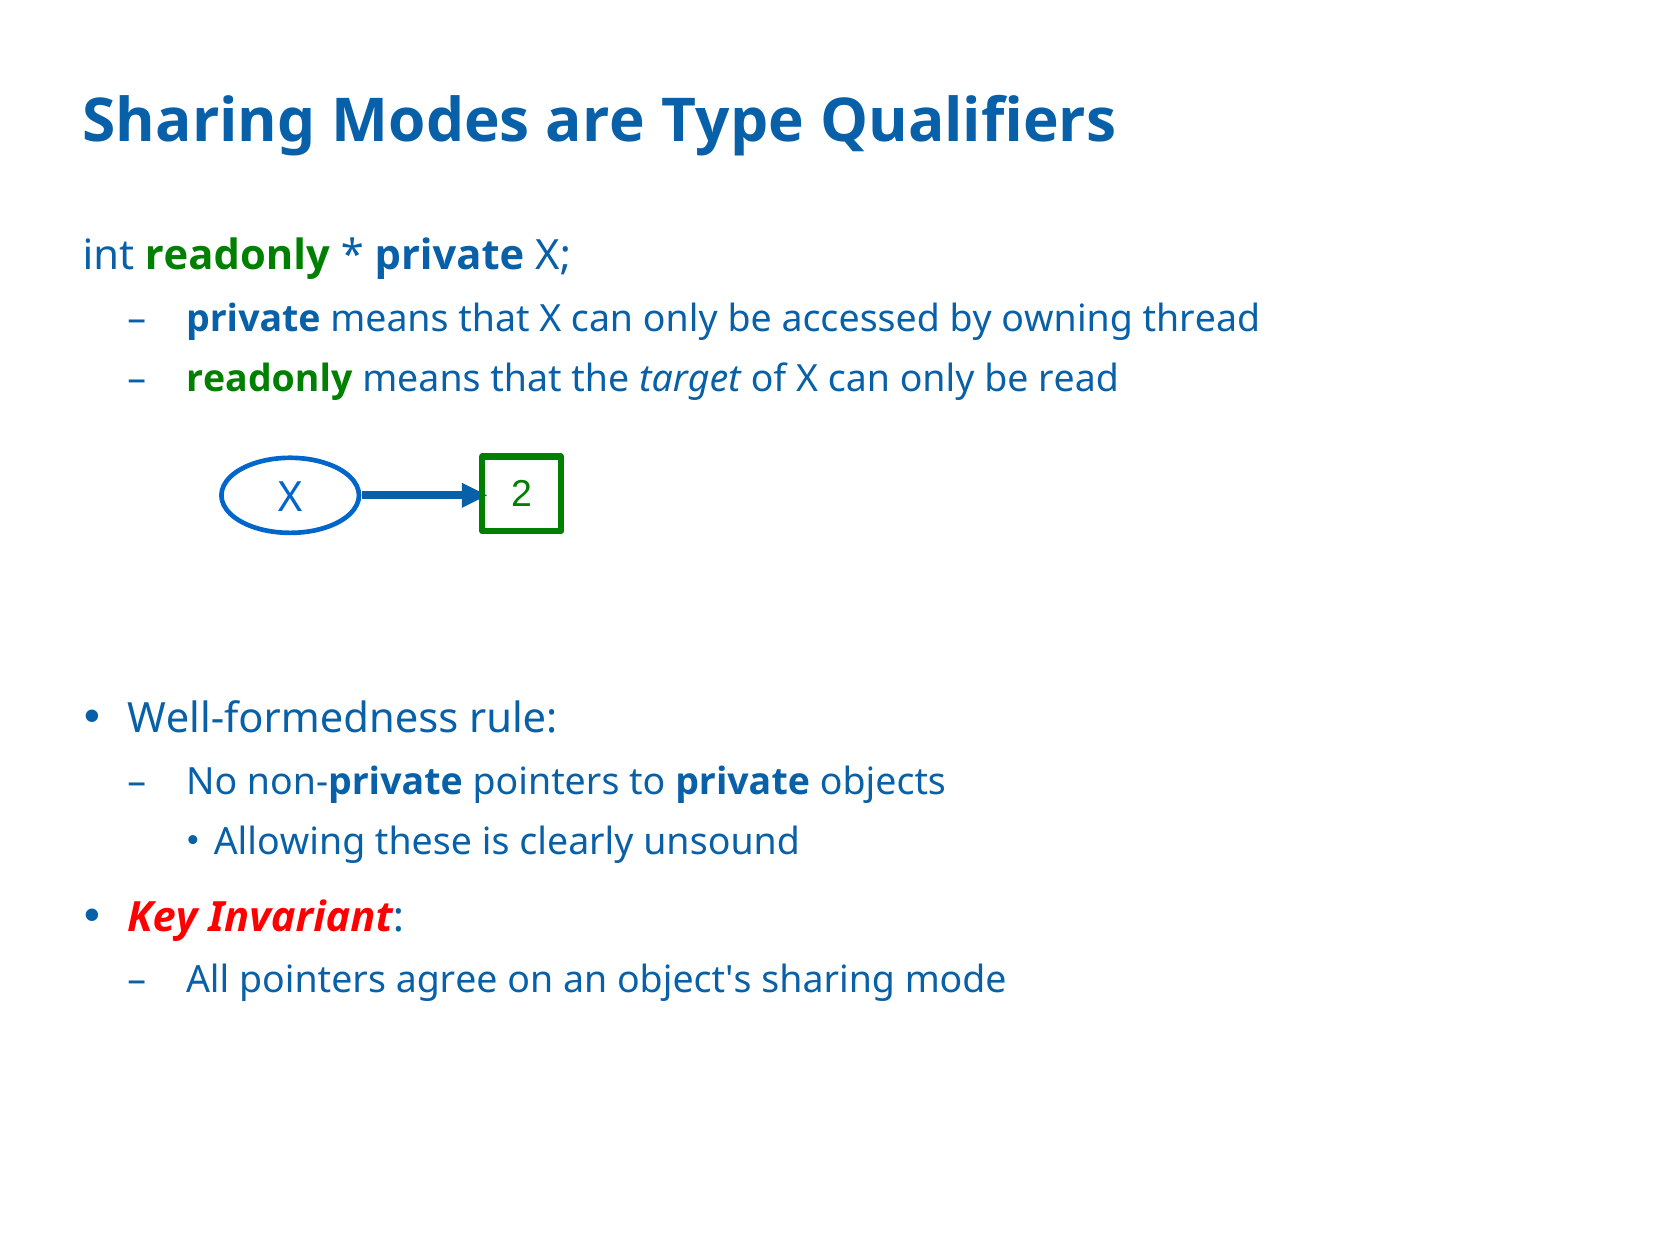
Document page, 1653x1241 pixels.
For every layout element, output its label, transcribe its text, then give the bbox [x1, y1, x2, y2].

text_box X [221, 457, 359, 533]
list int readonly * private X; private means that X can only be accessed by owning thread readonly means that the target of X can only be read Well-formedness rule: No non-private pointers to private objects Allowing these is clearly unsound Key Invariant: All pointers agree on an object's sharing mode [82, 225, 1571, 1110]
text_box 2 [482, 456, 562, 532]
title Sharing Modes are Type Qualifiers [82, 49, 1571, 188]
